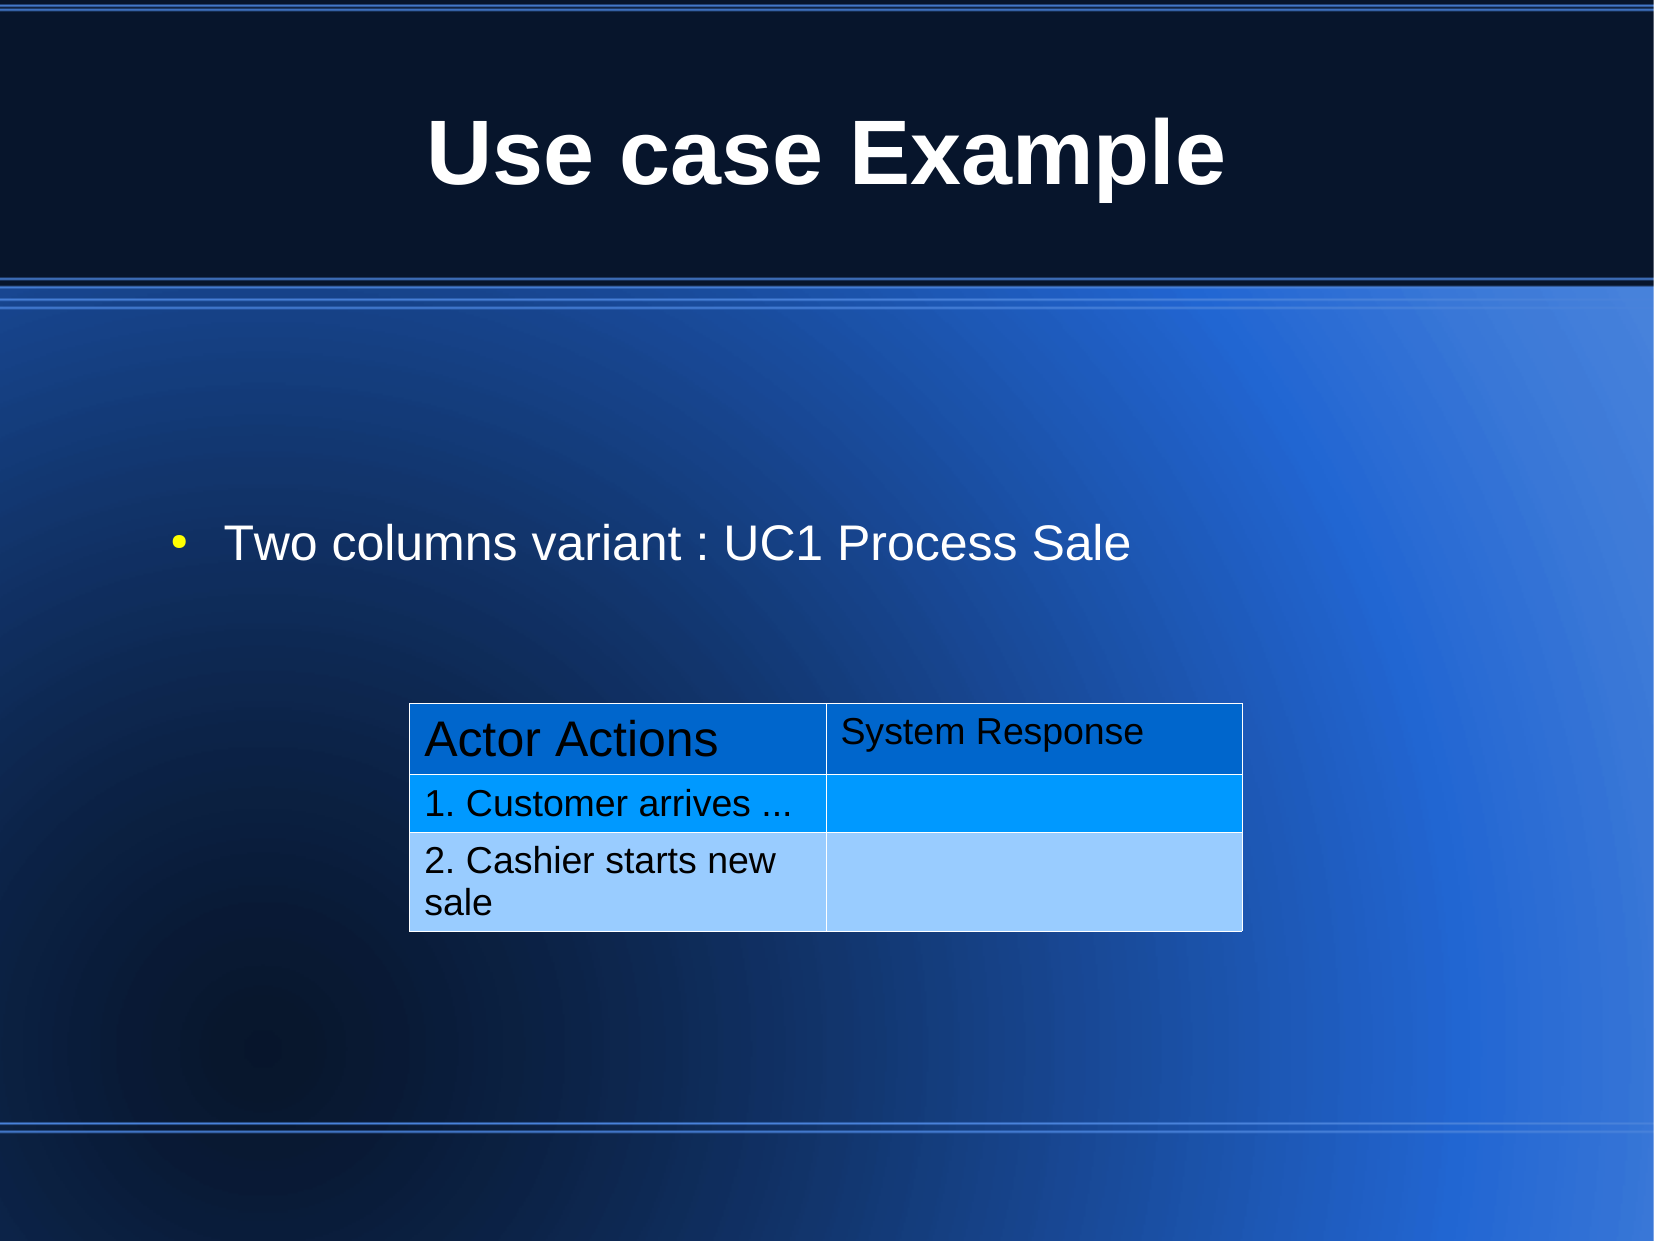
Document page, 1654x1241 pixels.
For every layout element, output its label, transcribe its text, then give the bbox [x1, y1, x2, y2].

table_header Actor Actions [410, 704, 826, 774]
title Use case Example [82, 49, 1571, 257]
picture [0, 0, 1654, 1241]
table_header System Response [827, 704, 1242, 774]
table_cell [827, 775, 1242, 832]
table_cell 1. Customer arrives ... [410, 775, 826, 832]
table_cell 2. Cashier starts new sale [410, 833, 826, 931]
table_cell [827, 833, 1242, 931]
list Two columns variant : UC1 Process Sale [152, 344, 1534, 1127]
